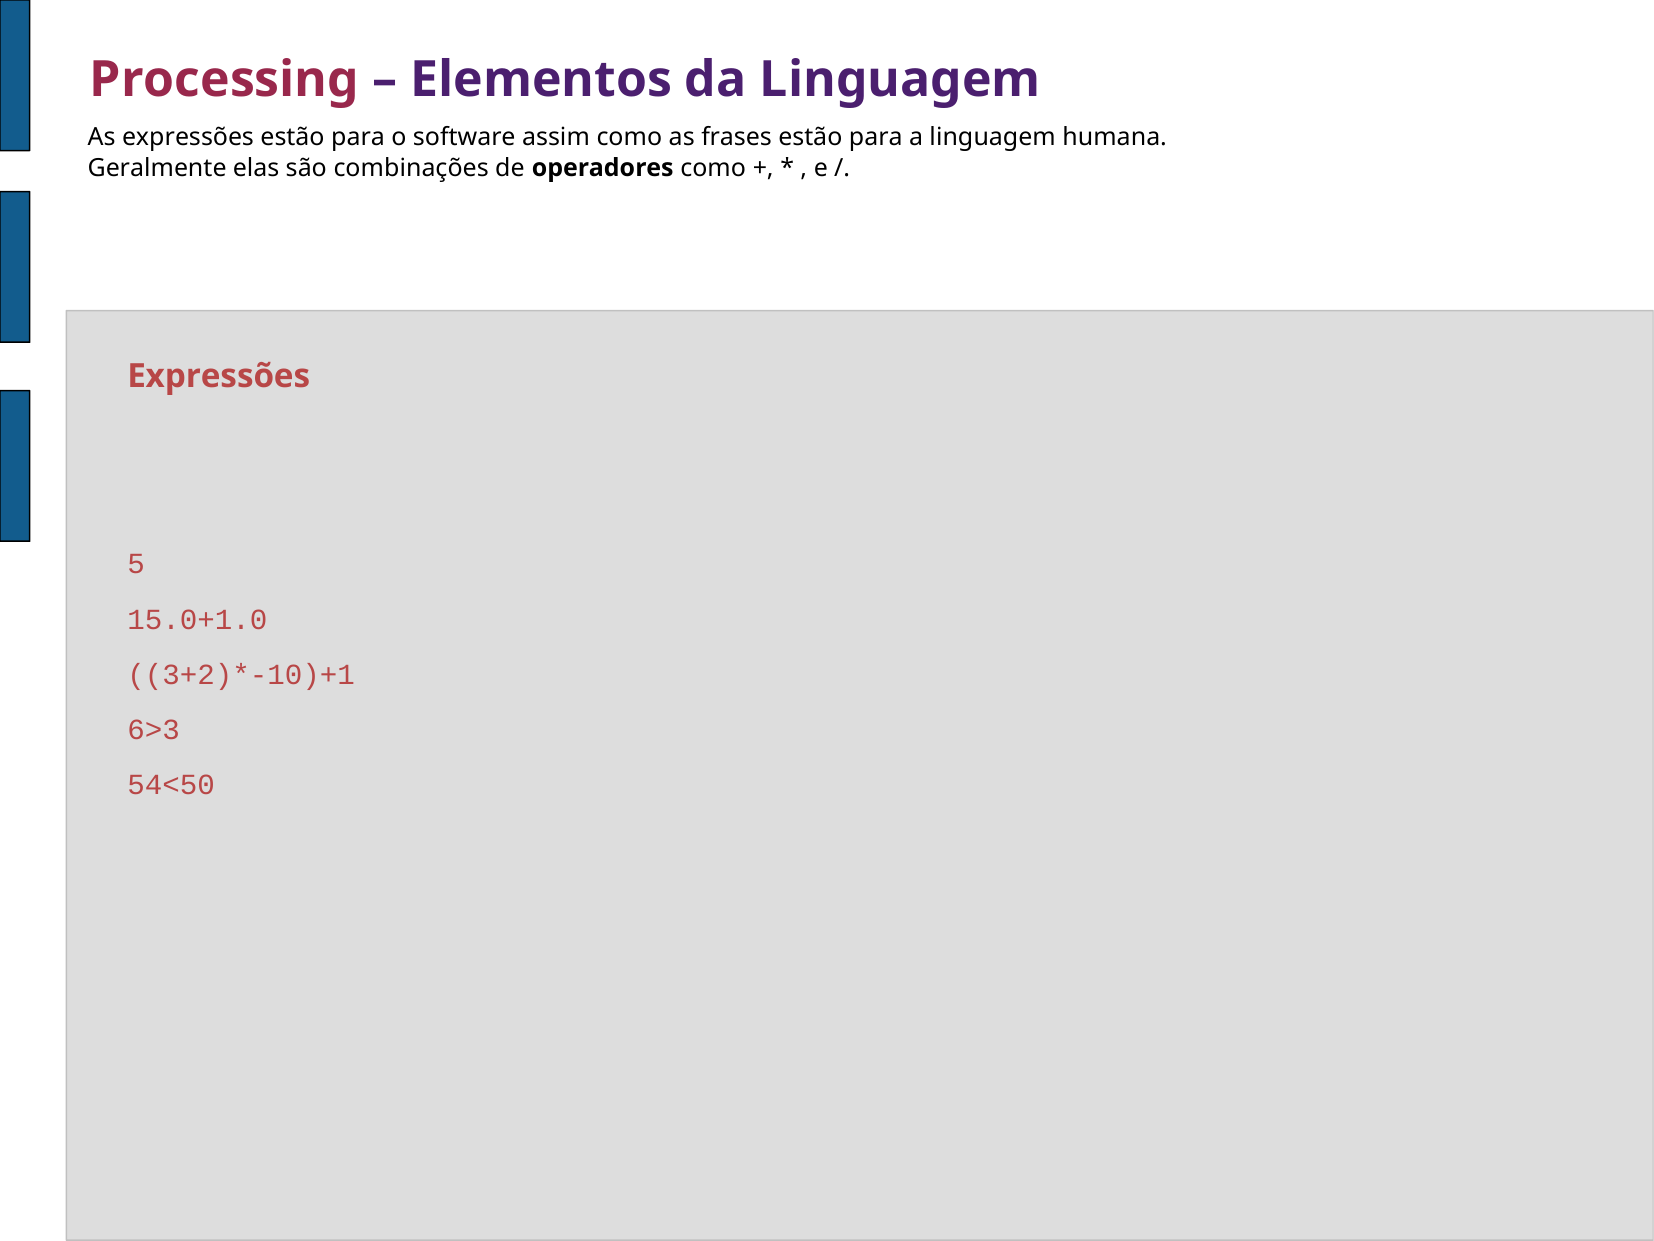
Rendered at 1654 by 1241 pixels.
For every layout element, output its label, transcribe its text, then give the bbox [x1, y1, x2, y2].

text_box As expressões estão para o software assim como as frases estão para a linguagem humana. Geralmente elas são combinações de operadores como +, * , e /. [72, 112, 1265, 188]
text_box Processing – Elementos da Linguagem [74, 37, 1388, 113]
text_box Expressões 5 15.0+1.0 ((3+2)*-10)+1 6>3 54<50 [112, 345, 370, 809]
